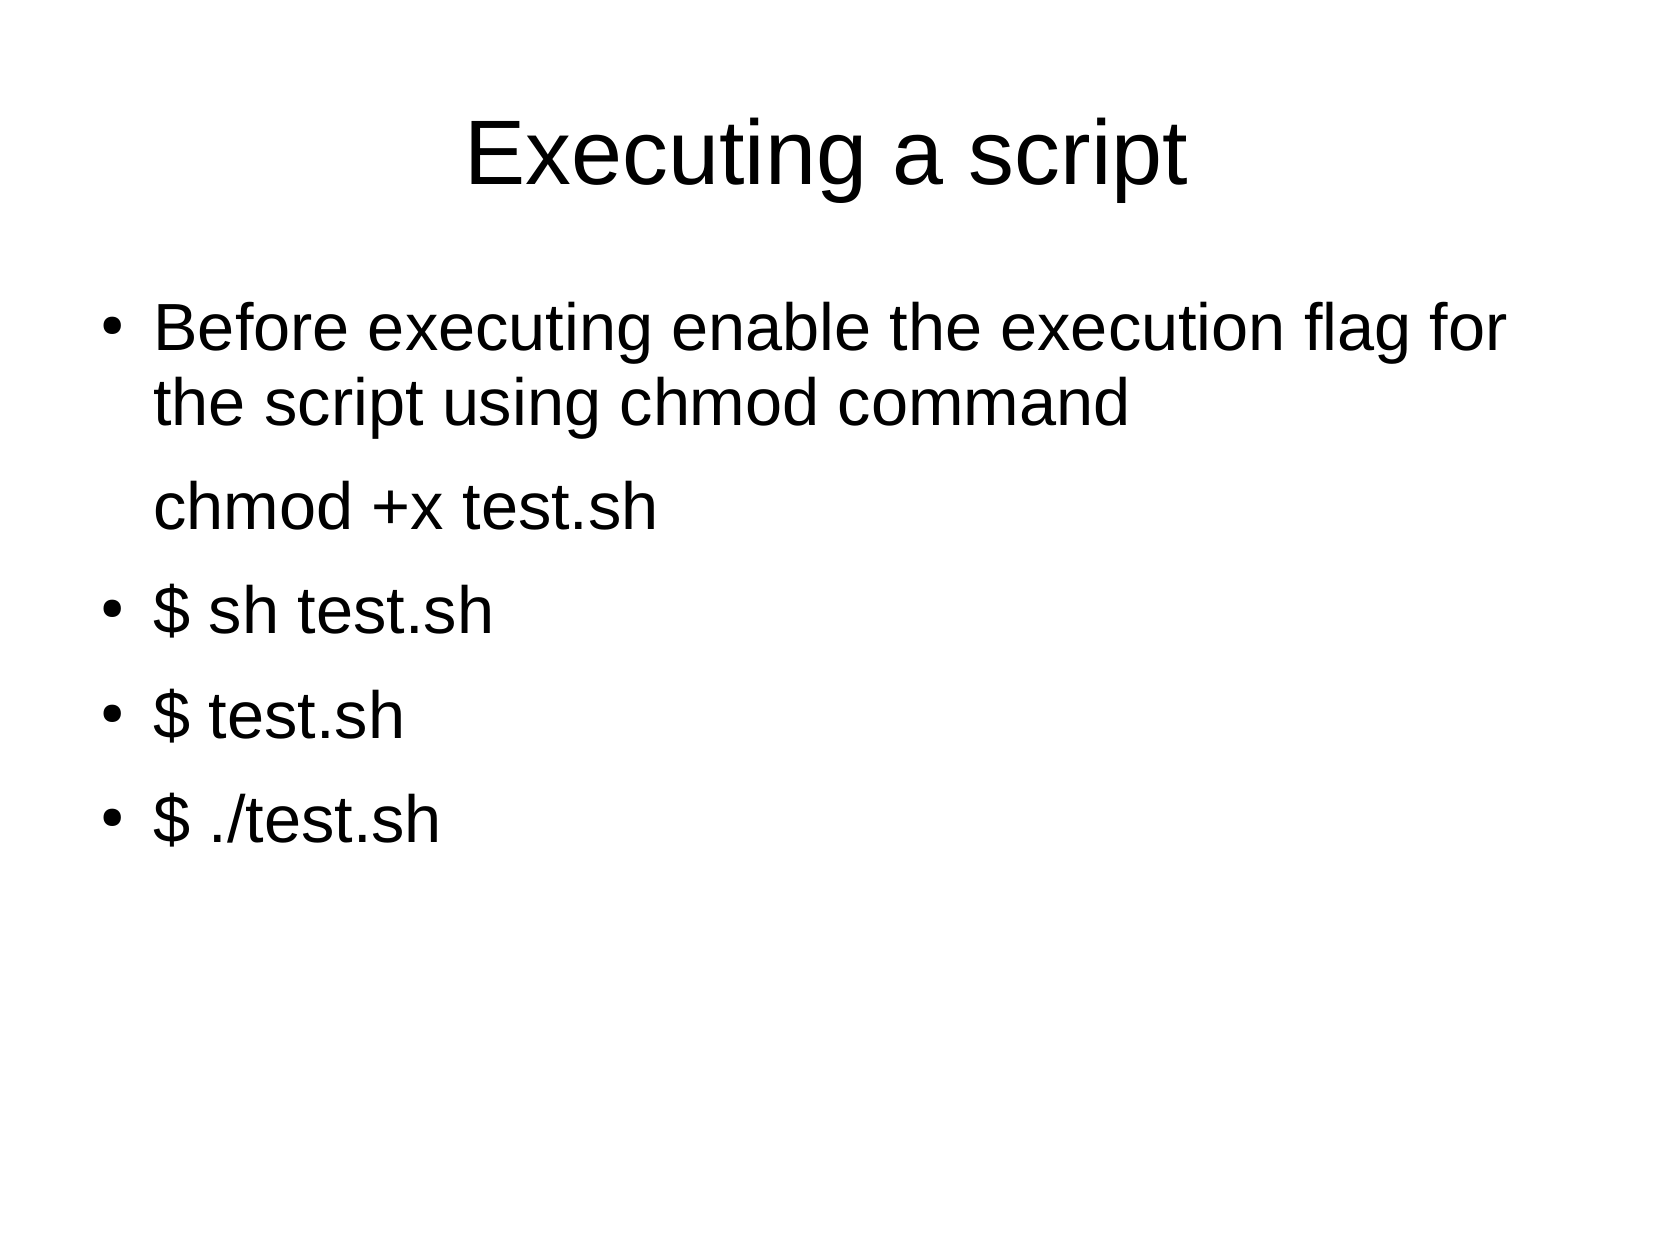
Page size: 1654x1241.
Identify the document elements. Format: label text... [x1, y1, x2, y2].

list Before executing enable the execution flag for the script using chmod command chmod +x test.sh $ sh test.sh $ test.sh $ ./test.sh [82, 290, 1571, 1010]
title Executing a script [82, 49, 1571, 257]
